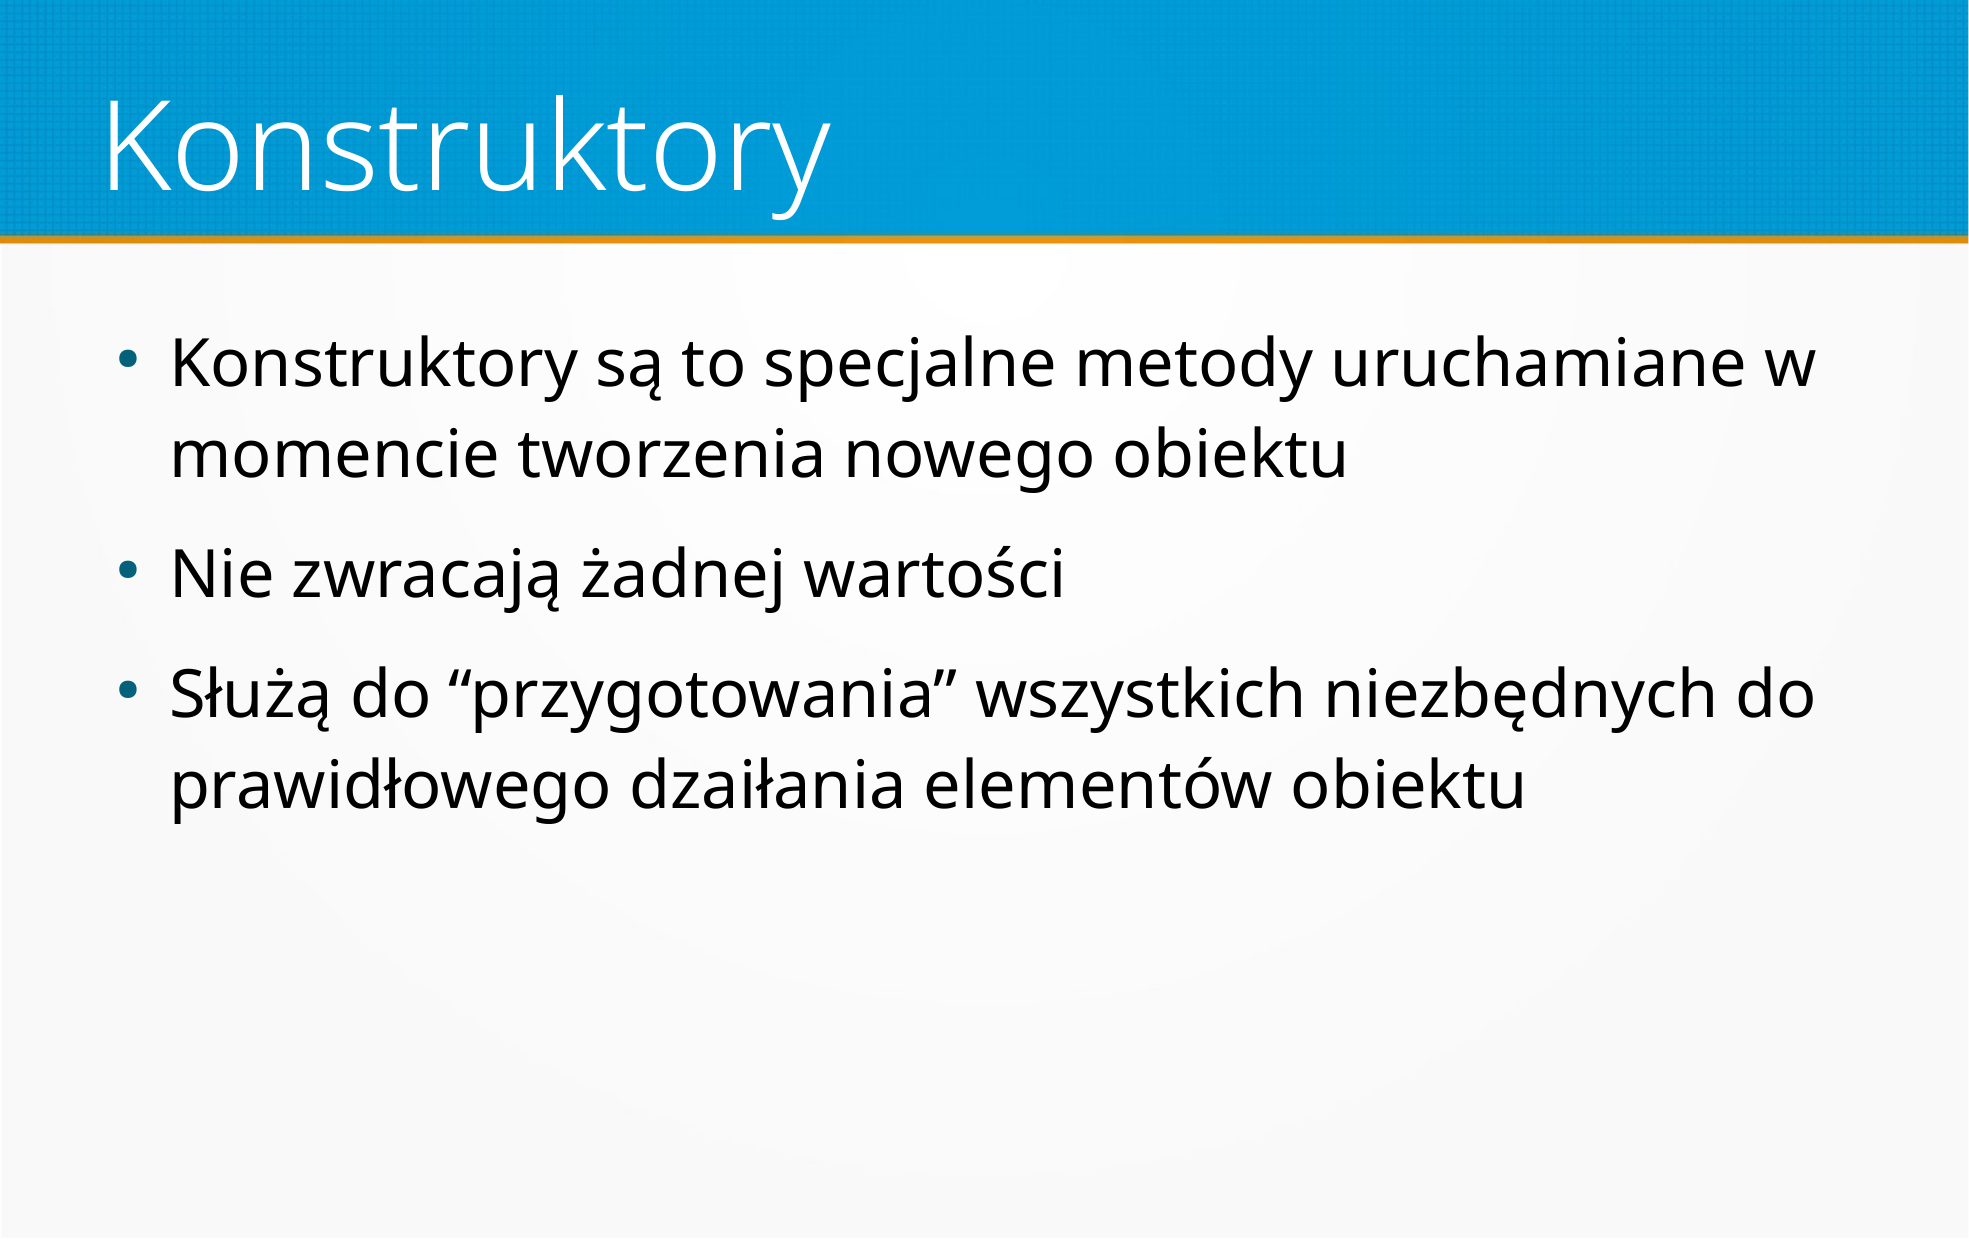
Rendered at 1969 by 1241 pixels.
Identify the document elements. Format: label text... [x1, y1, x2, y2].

title Konstruktory [98, 19, 1870, 227]
list Konstruktory są to specjalne metody uruchamiane w momencie tworzenia nowego obiektu Nie zwracają żadnej wartości Służą do “przygotowania” wszystkich niezbędnych do prawidłowego dzaiłania elementów obiektu [98, 315, 1861, 1081]
picture [0, 233, 1969, 1241]
